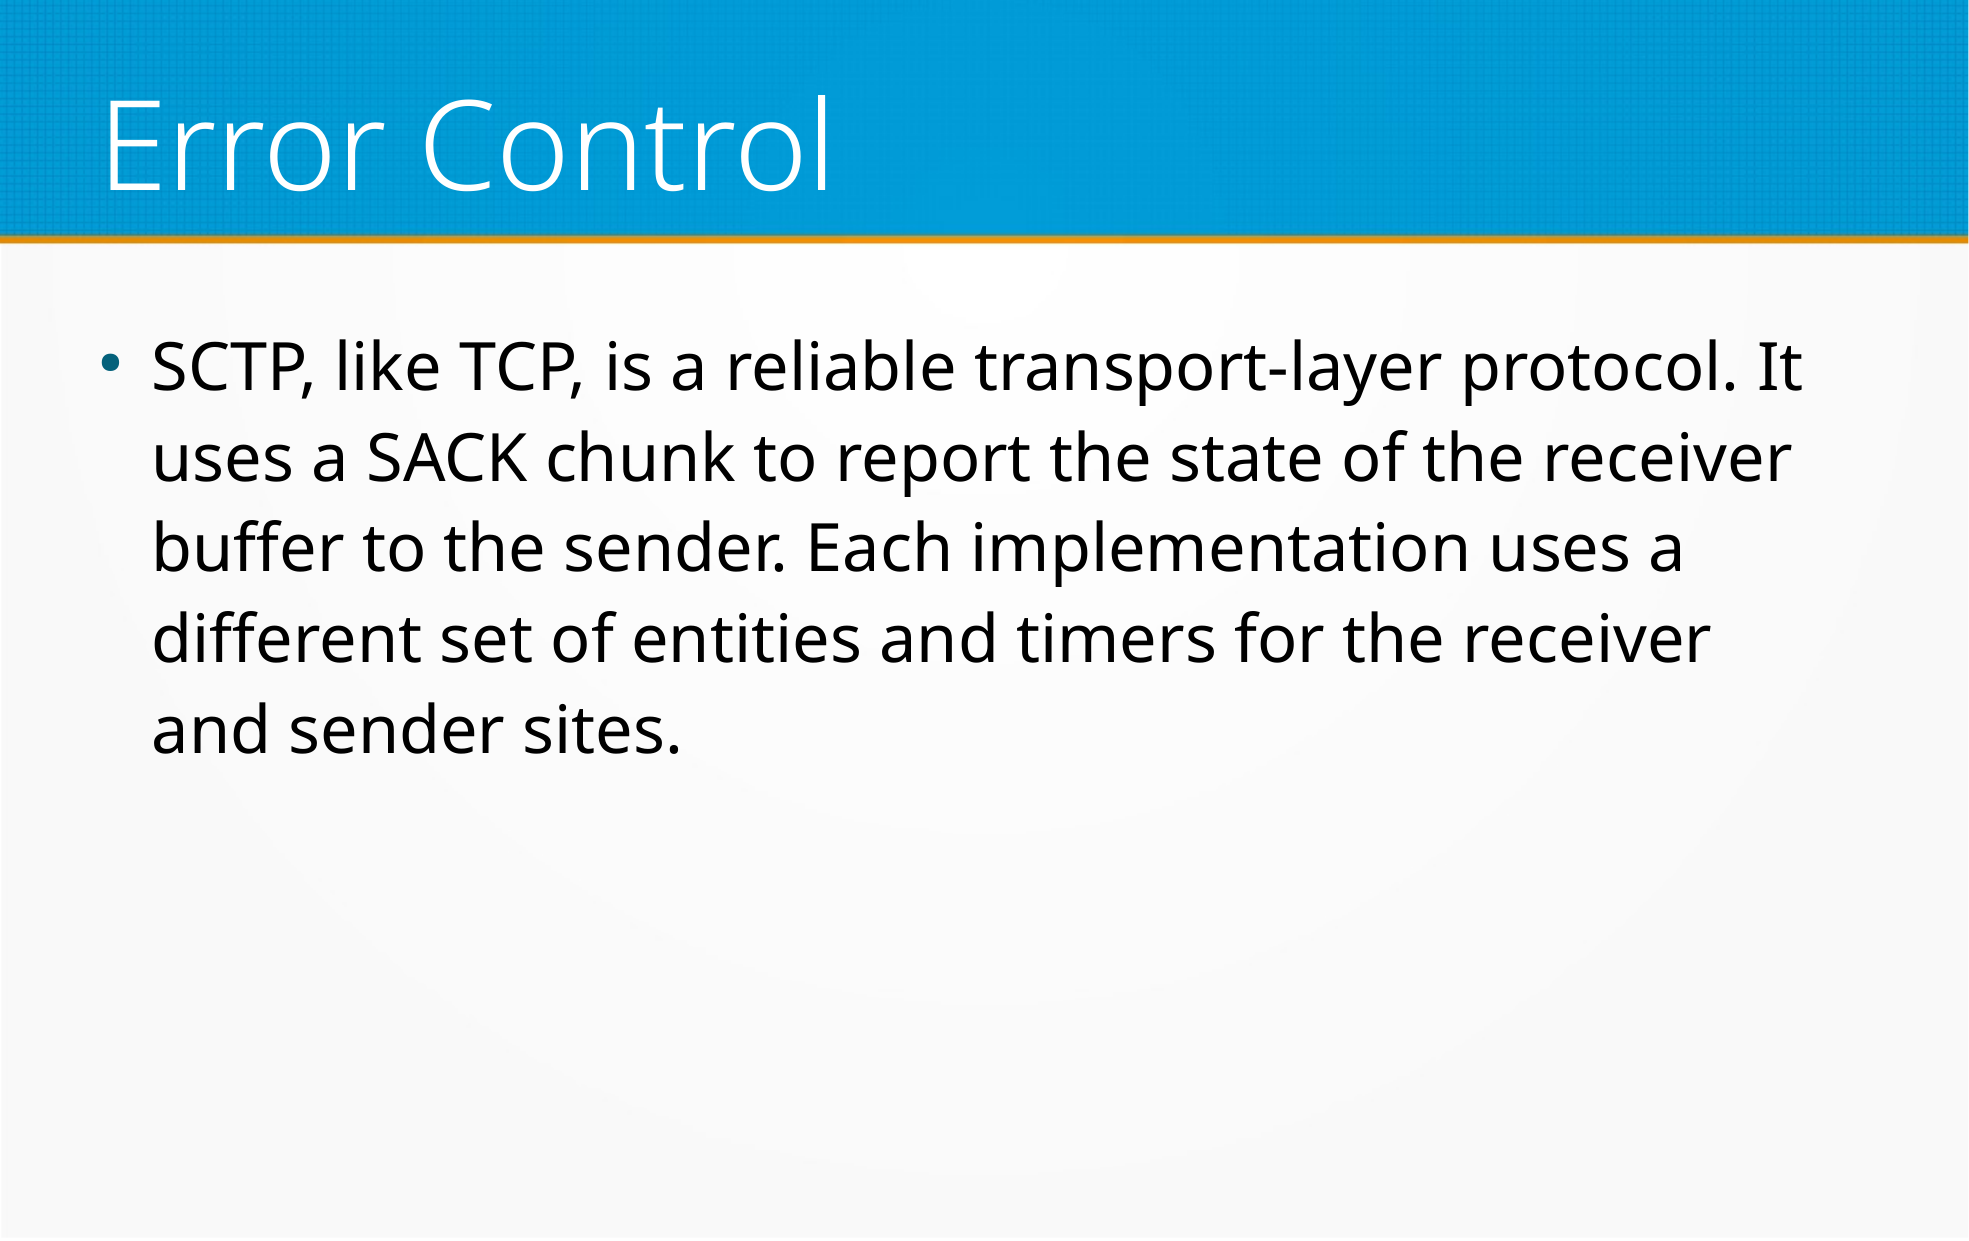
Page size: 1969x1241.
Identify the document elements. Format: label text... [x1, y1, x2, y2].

title Error Control [98, 19, 1870, 227]
picture [0, 233, 1969, 1241]
list SCTP, like TCP, is a reliable transport-layer protocol. It uses a SACK chunk to report the state of the receiver buffer to the sender. Each implementation uses a different set of entities and timers for the receiver and sender sites. [80, 318, 1843, 1084]
